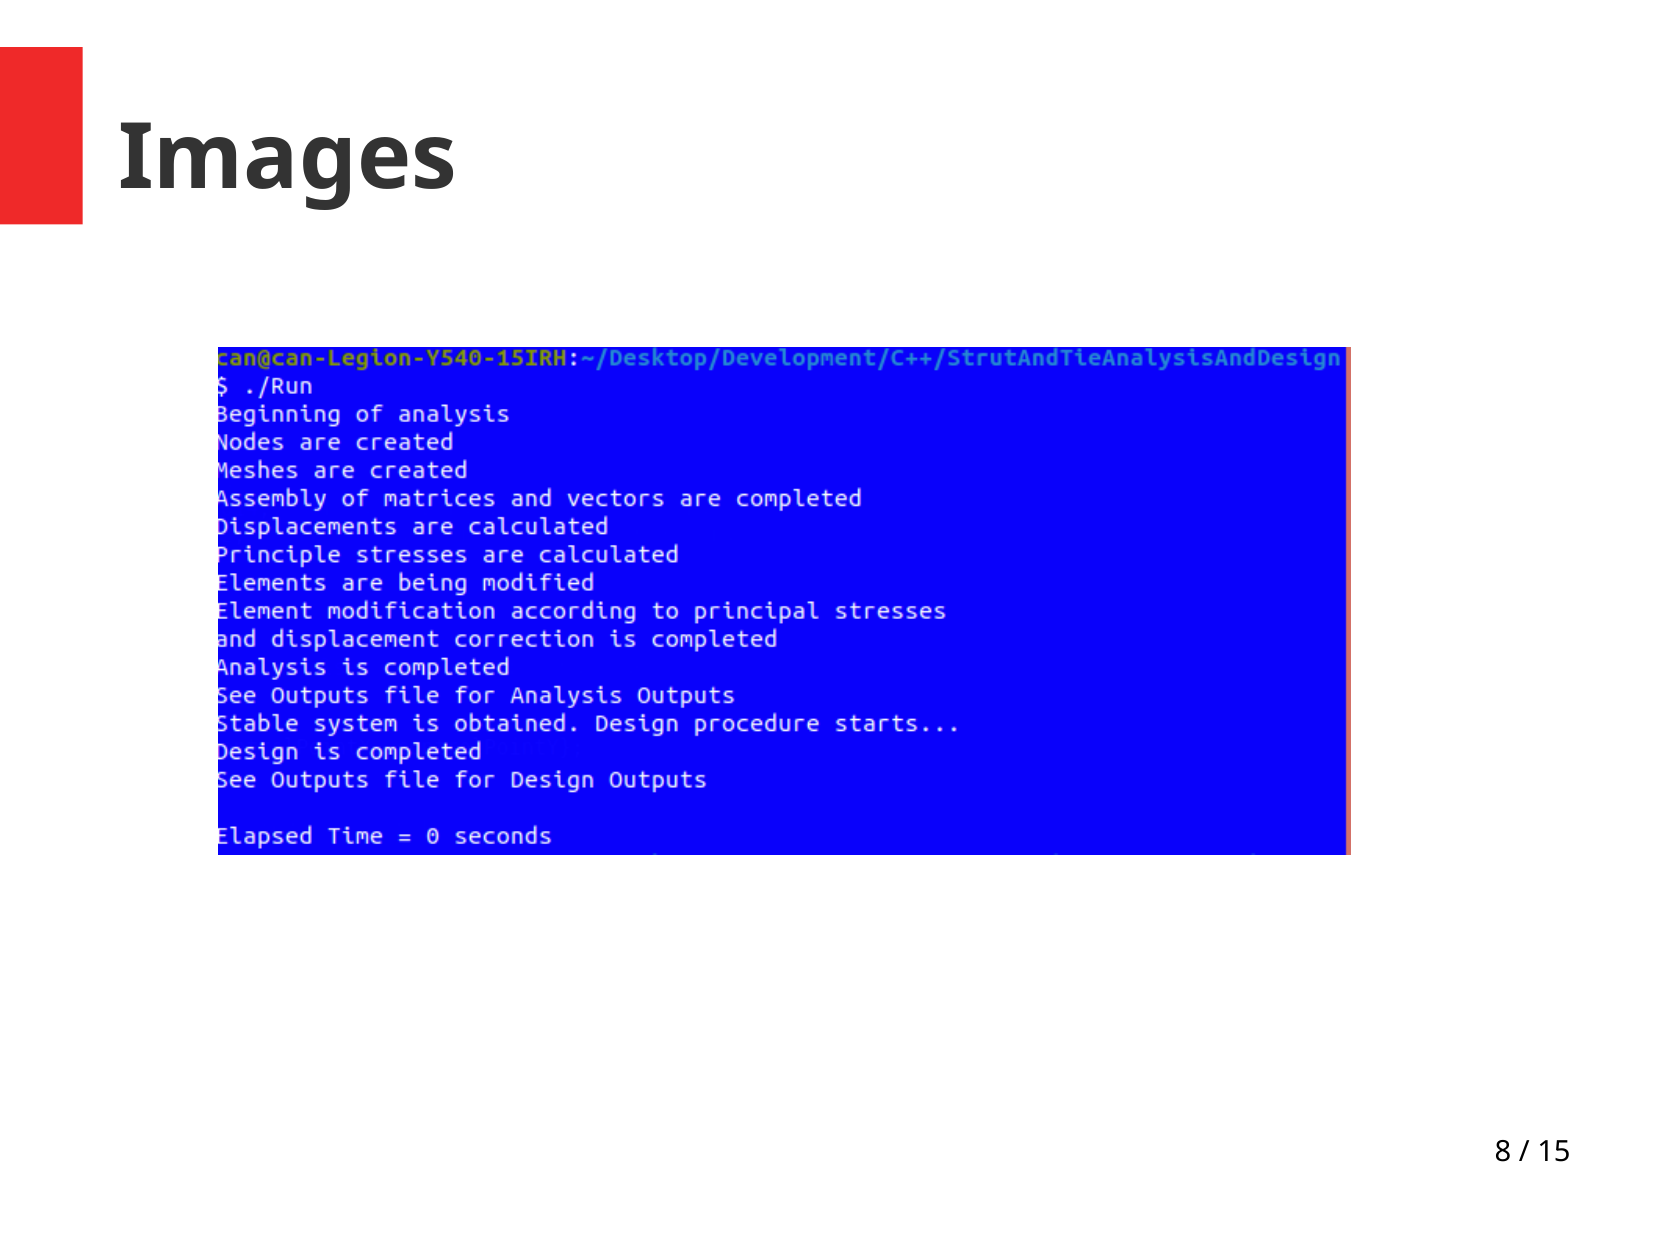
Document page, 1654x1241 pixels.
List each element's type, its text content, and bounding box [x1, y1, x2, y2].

title Images [118, 49, 1571, 257]
picture [218, 347, 1351, 856]
